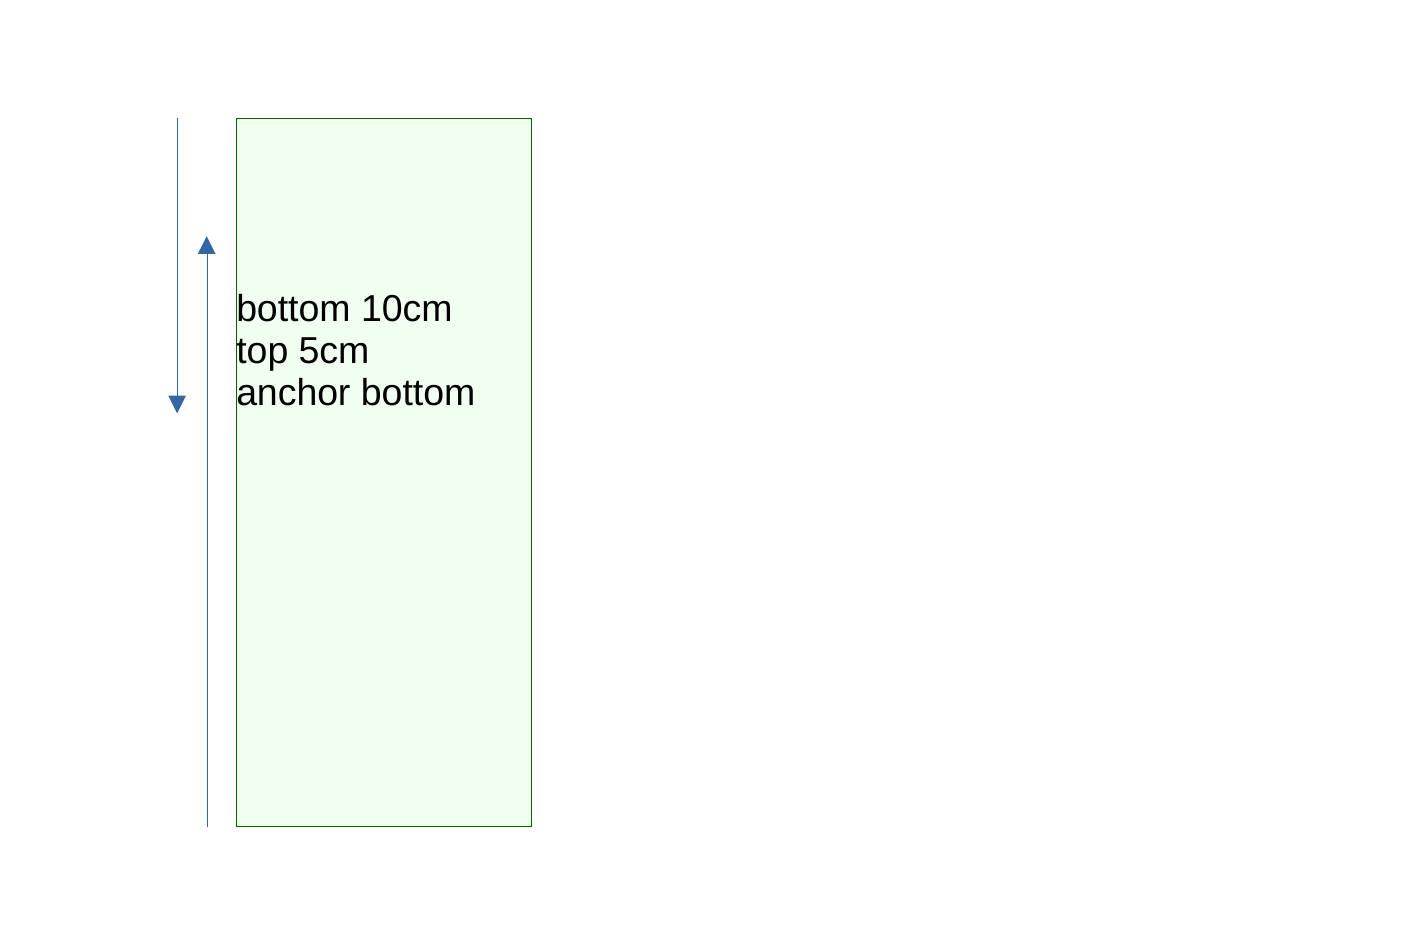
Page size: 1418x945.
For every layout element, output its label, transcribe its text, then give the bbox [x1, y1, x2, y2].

text_box bottom 10cm top 5cm anchor bottom [236, 118, 532, 827]
